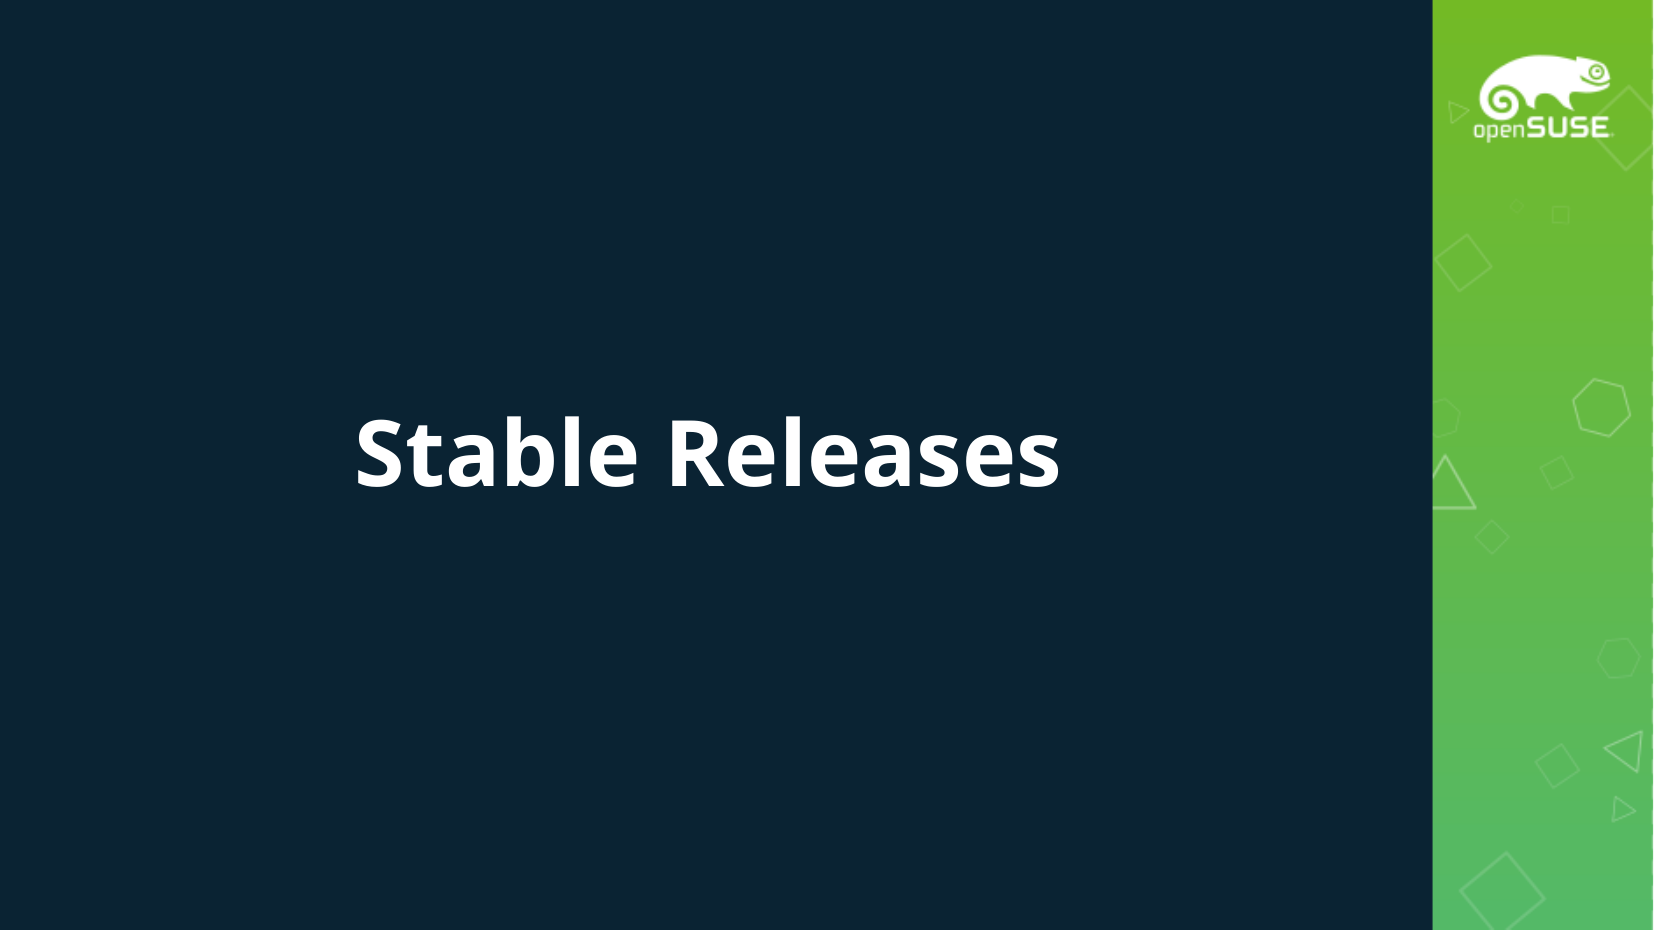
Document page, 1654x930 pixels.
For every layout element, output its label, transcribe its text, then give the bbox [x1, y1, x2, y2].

list Stable Releases [82, 217, 1335, 757]
picture [0, 0, 1654, 930]
